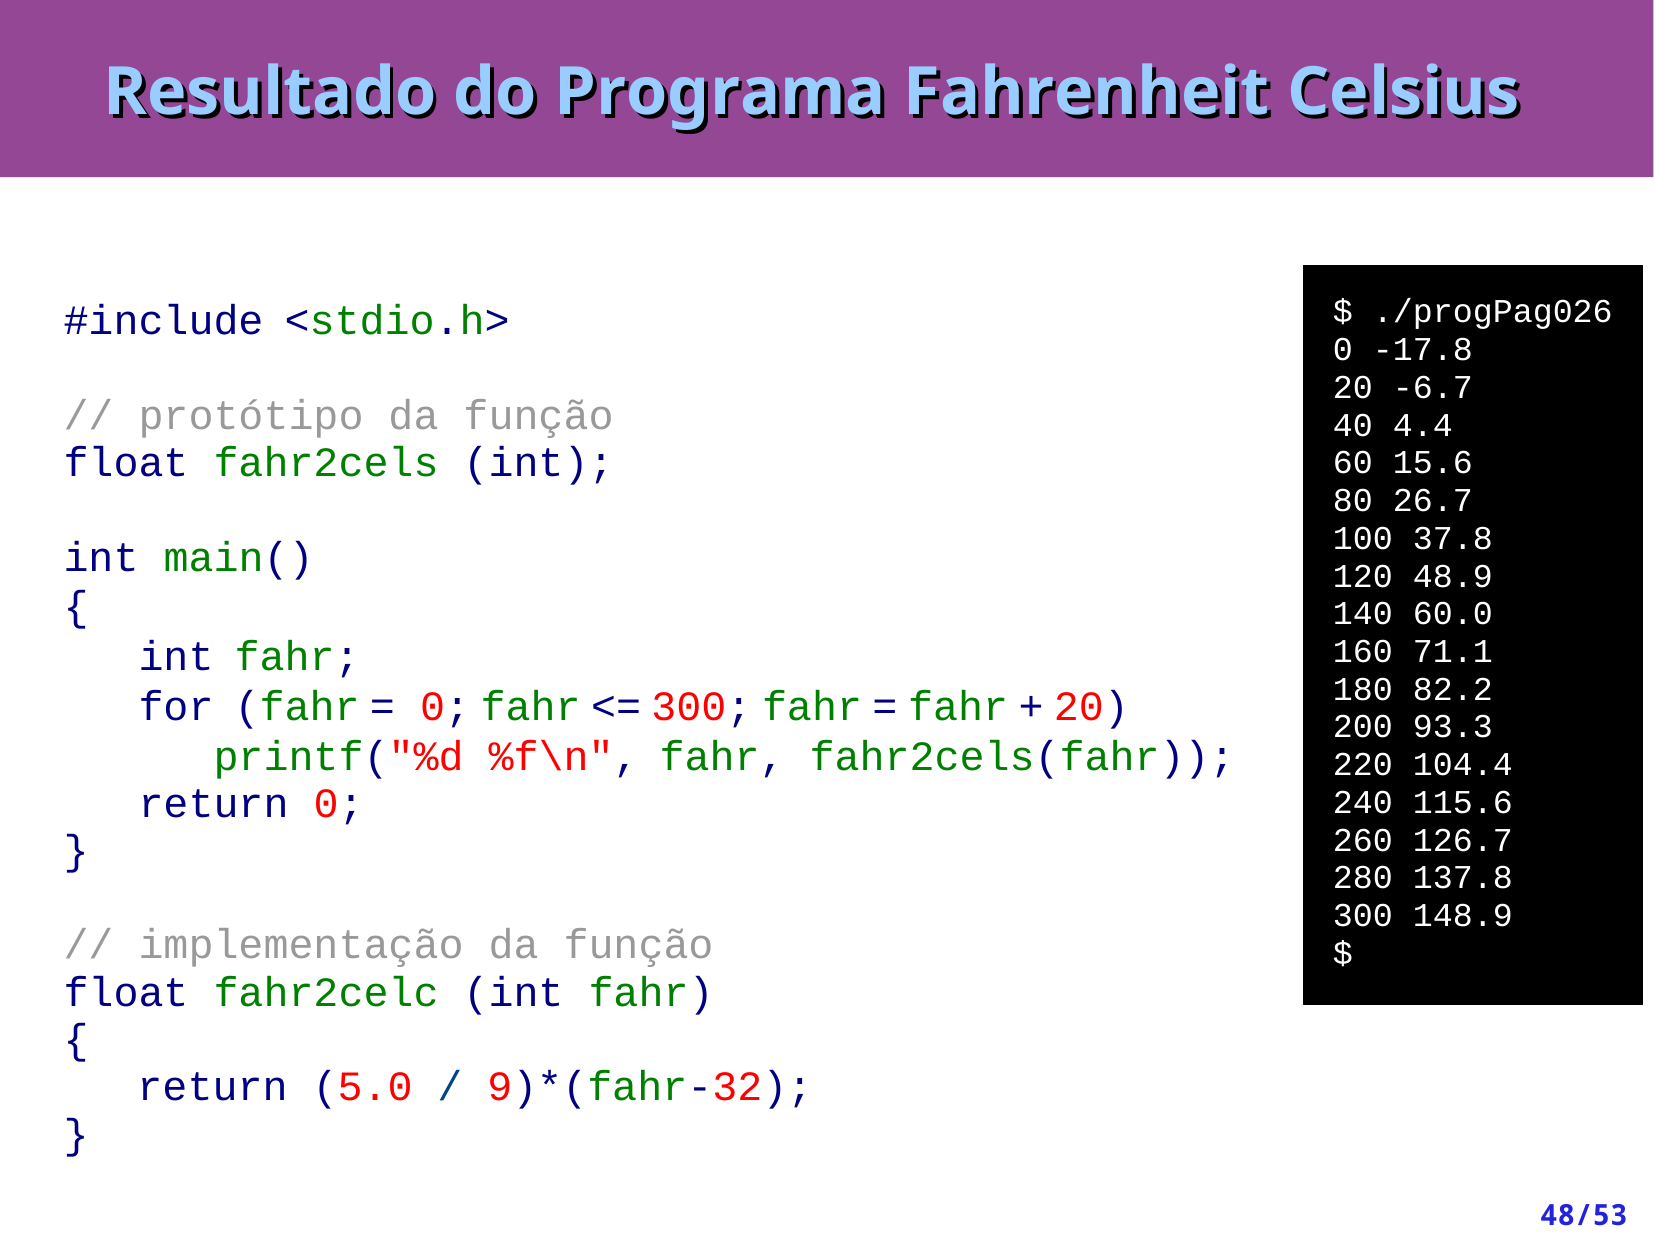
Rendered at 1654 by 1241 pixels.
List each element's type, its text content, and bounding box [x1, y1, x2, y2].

title Resultado do Programa Fahrenheit Celsius [0, 0, 1654, 178]
text_box $ ./progPag026 0 -17.8 20 -6.7 40 4.4 60 15.6 80 26.7 100 37.8 120 48.9 140 60.0 160 71.1 180 82.2 200 93.3 220 104.4 240 115.6 260 126.7 280 137.8 300 148.9 $ [1303, 265, 1643, 1004]
text_box #include <stdio.h> // protótipo da função float fahr2cels (int); int main() { int fahr; for (fahr = 0; fahr <= 300; fahr = fahr + 20) printf("%d %f\n", fahr, fahr2cels(fahr)); return 0; } // implementação da função float fahr2celc (int fahr) { return (5.0 / 9)*(fahr-32); } [32, 266, 1362, 1200]
